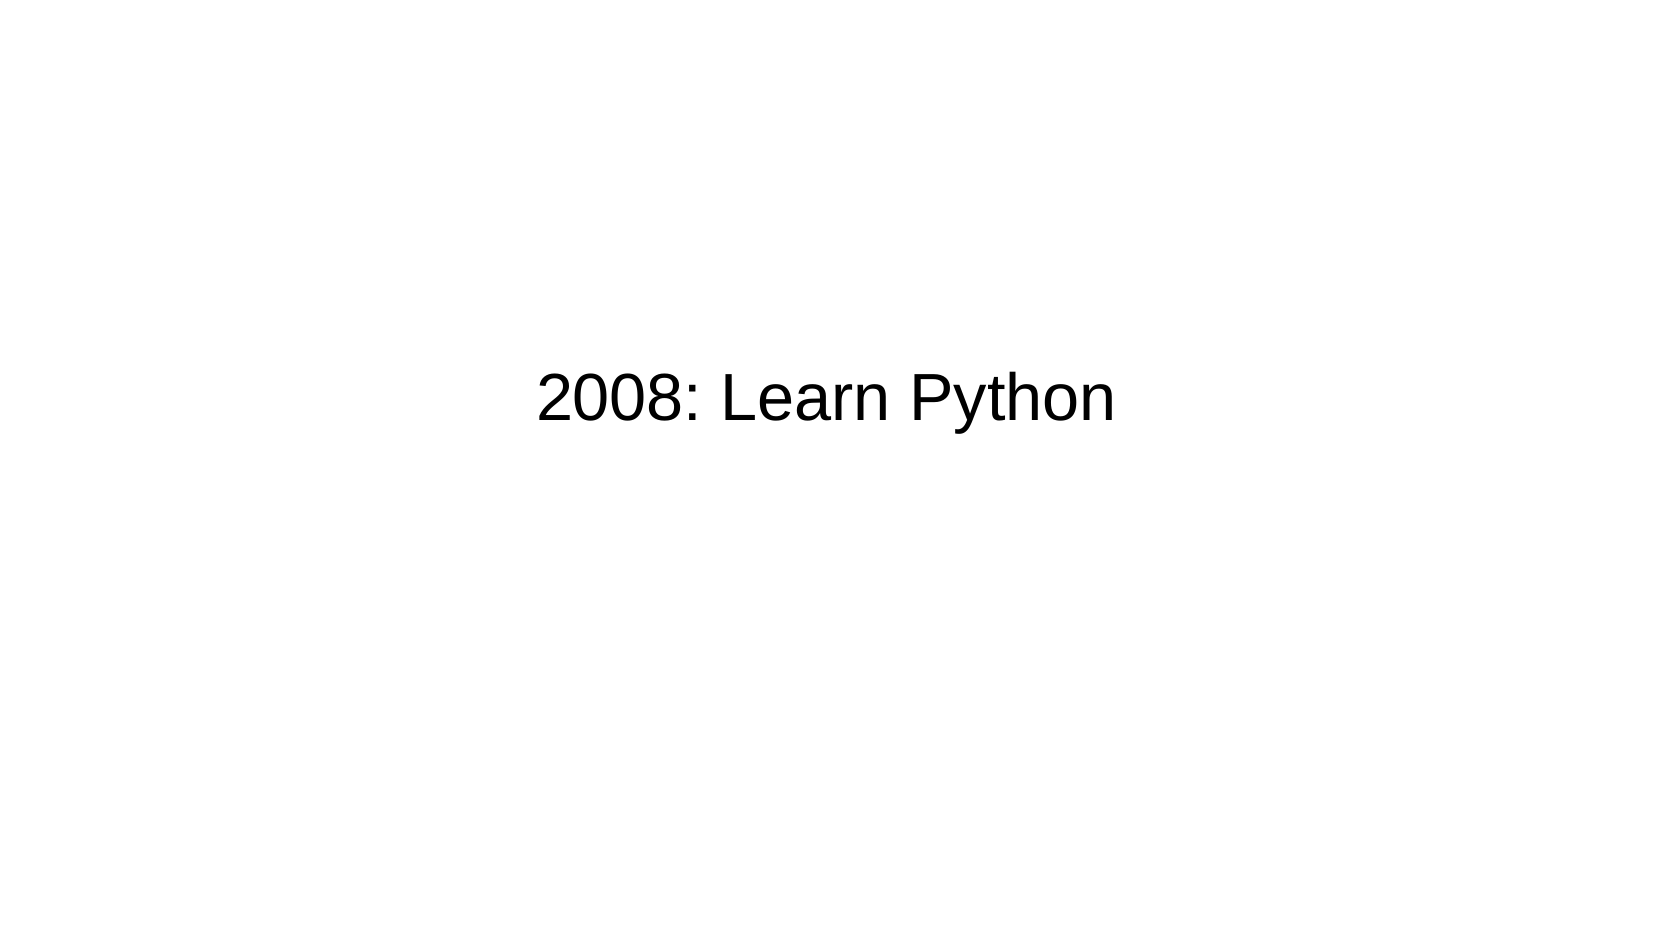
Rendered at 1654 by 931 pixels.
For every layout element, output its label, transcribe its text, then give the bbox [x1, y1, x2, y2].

subtitle 2008: Learn Python [82, 37, 1571, 757]
